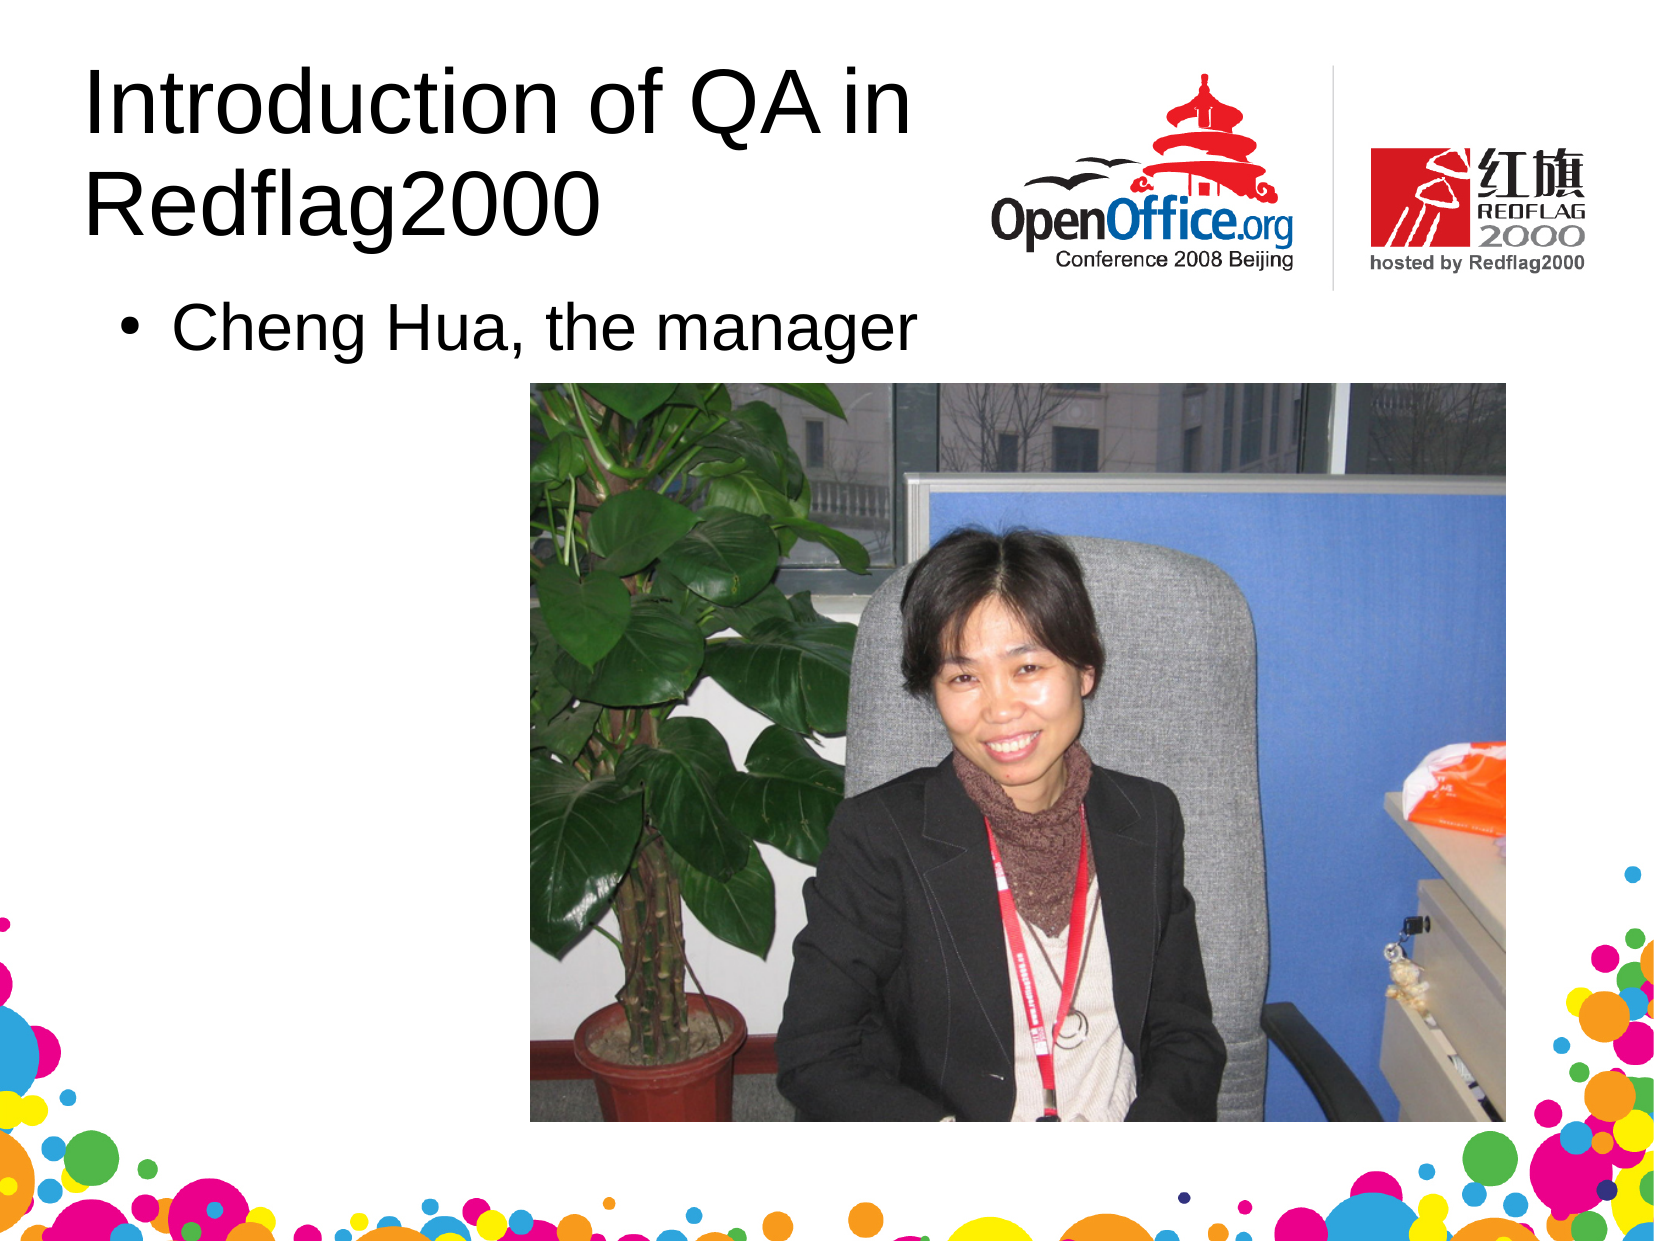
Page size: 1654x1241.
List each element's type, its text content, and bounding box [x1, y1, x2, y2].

title Introduction of QA in Redflag2000 [82, 50, 1276, 256]
picture [0, 0, 1654, 1241]
list Cheng Hua, the manager [82, 290, 1571, 1109]
